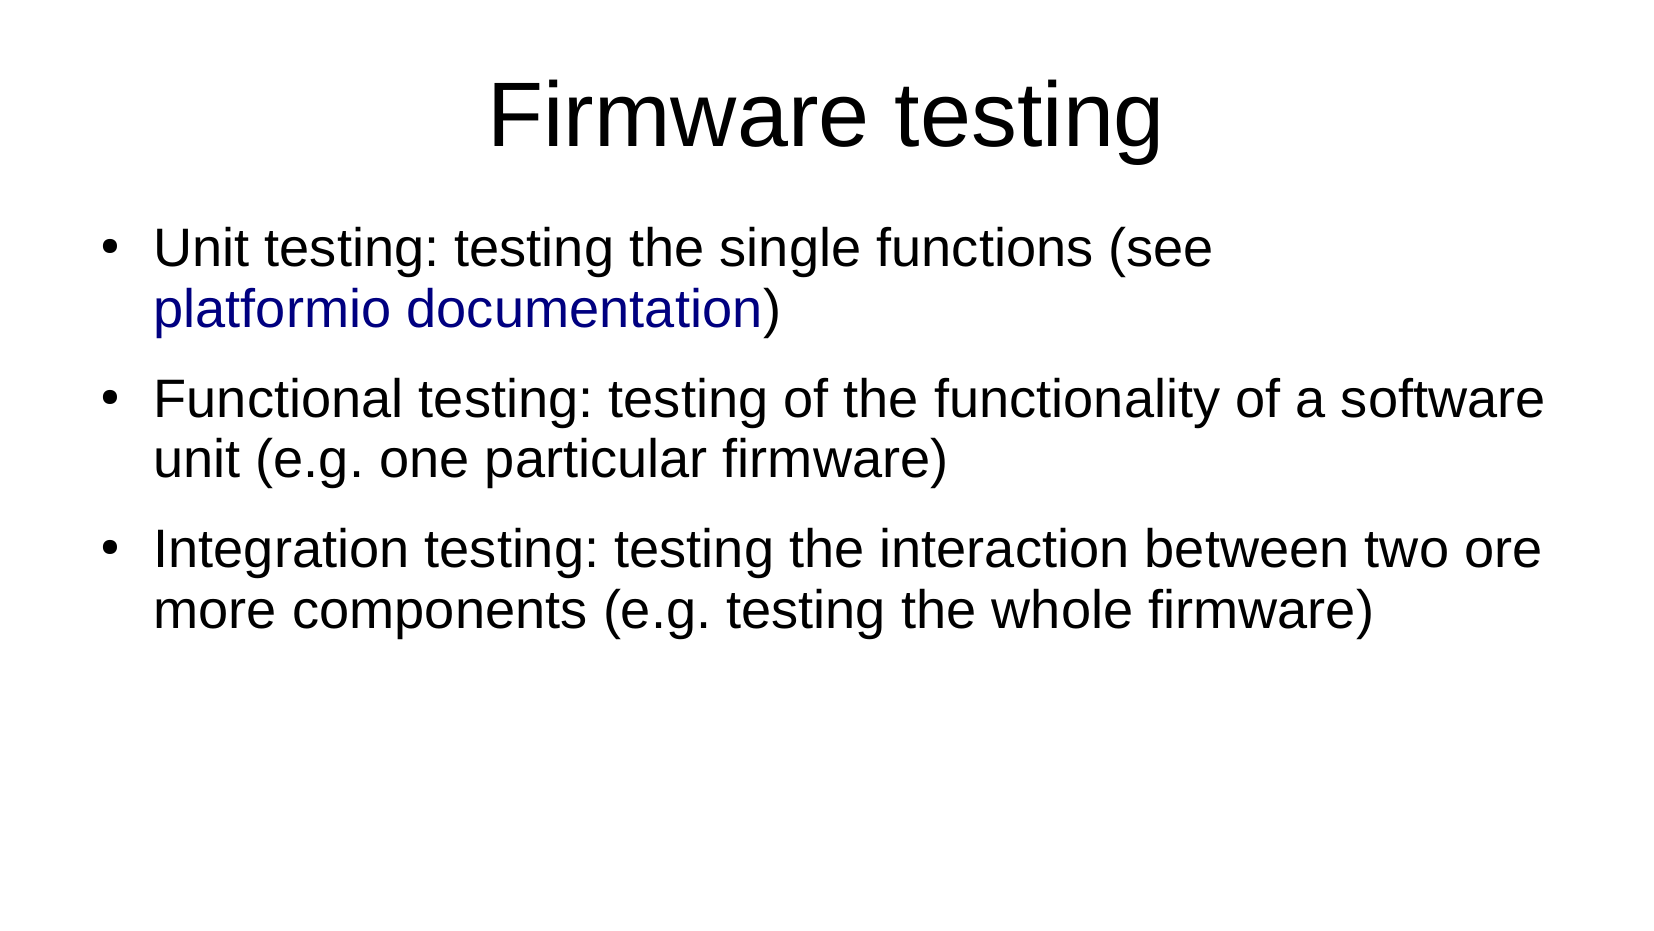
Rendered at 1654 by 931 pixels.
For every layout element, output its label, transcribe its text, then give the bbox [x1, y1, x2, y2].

title Firmware testing [82, 37, 1571, 193]
list Unit testing: testing the single functions (see platformio documentation) Functional testing: testing of the functionality of a software unit (e.g. one particular firmware) Integration testing: testing the interaction between two ore more components (e.g. testing the whole firmware) [82, 217, 1571, 758]
